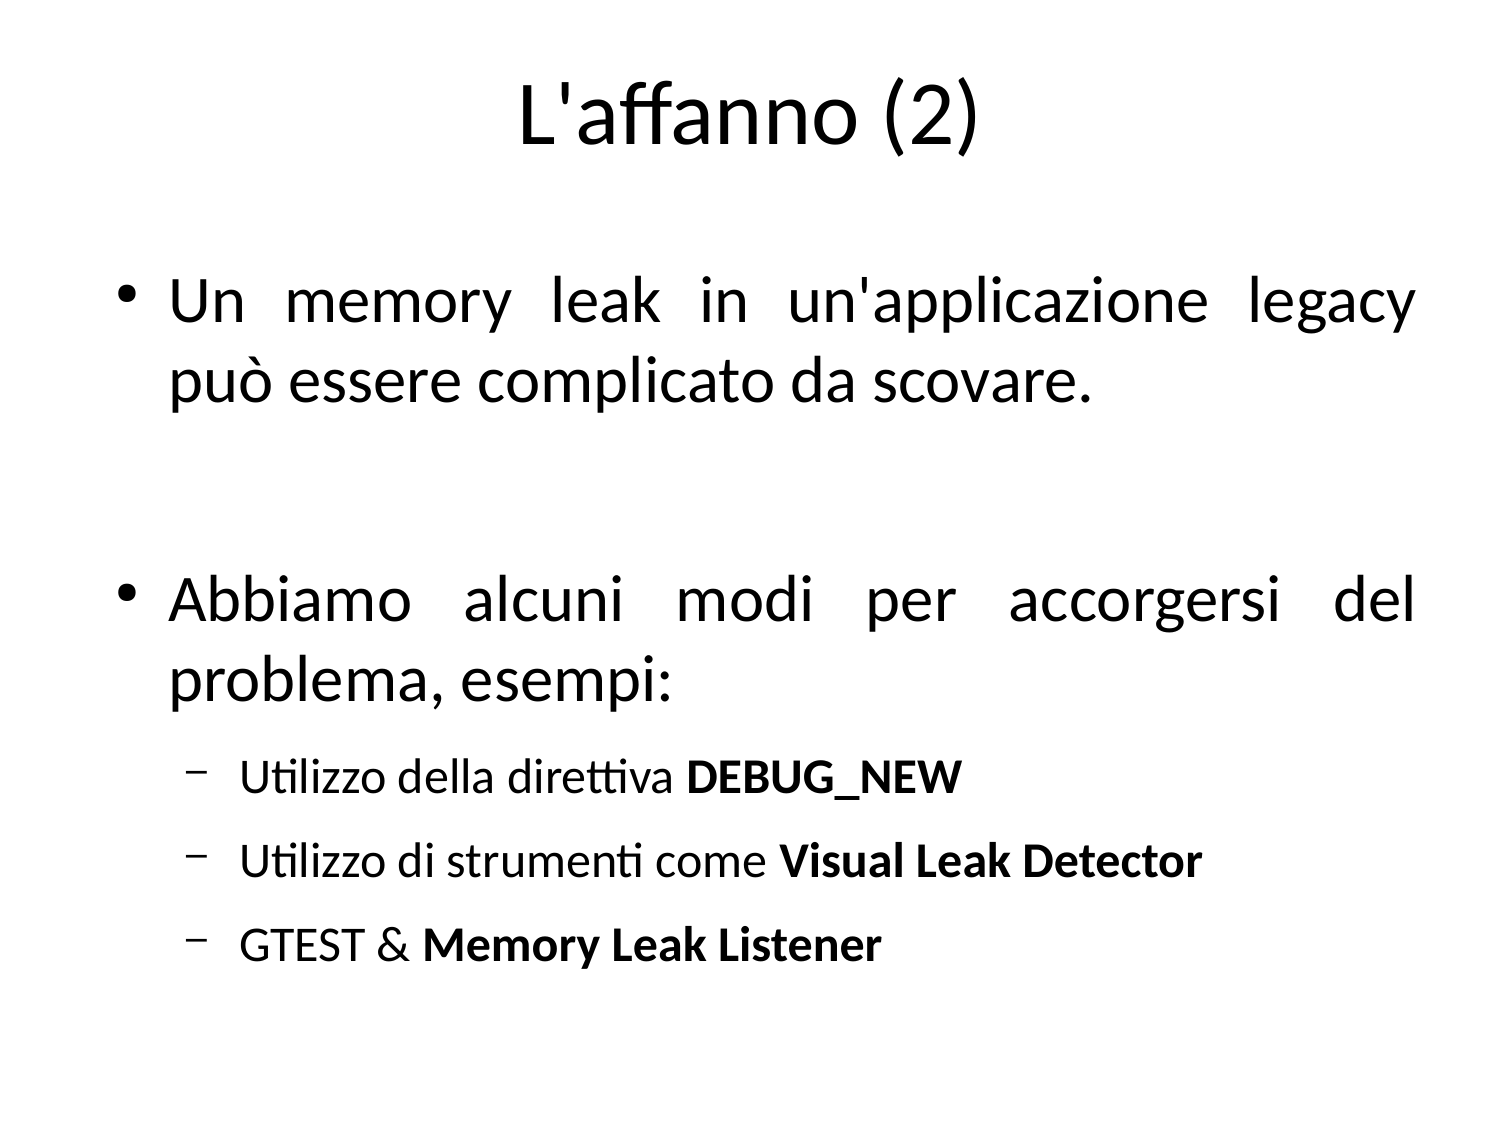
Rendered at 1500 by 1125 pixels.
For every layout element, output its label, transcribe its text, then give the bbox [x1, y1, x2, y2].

title L'affanno (2) [75, 45, 1425, 233]
list Un memory leak in un'applicazione legacy può essere complicato da scovare. Abbiamo alcuni modi per accorgersi del problema, esempi: Utilizzo della direttiva DEBUG_NEW Utilizzo di strumenti come Visual Leak Detector GTEST & Memory Leak Listener [82, 248, 1433, 991]
